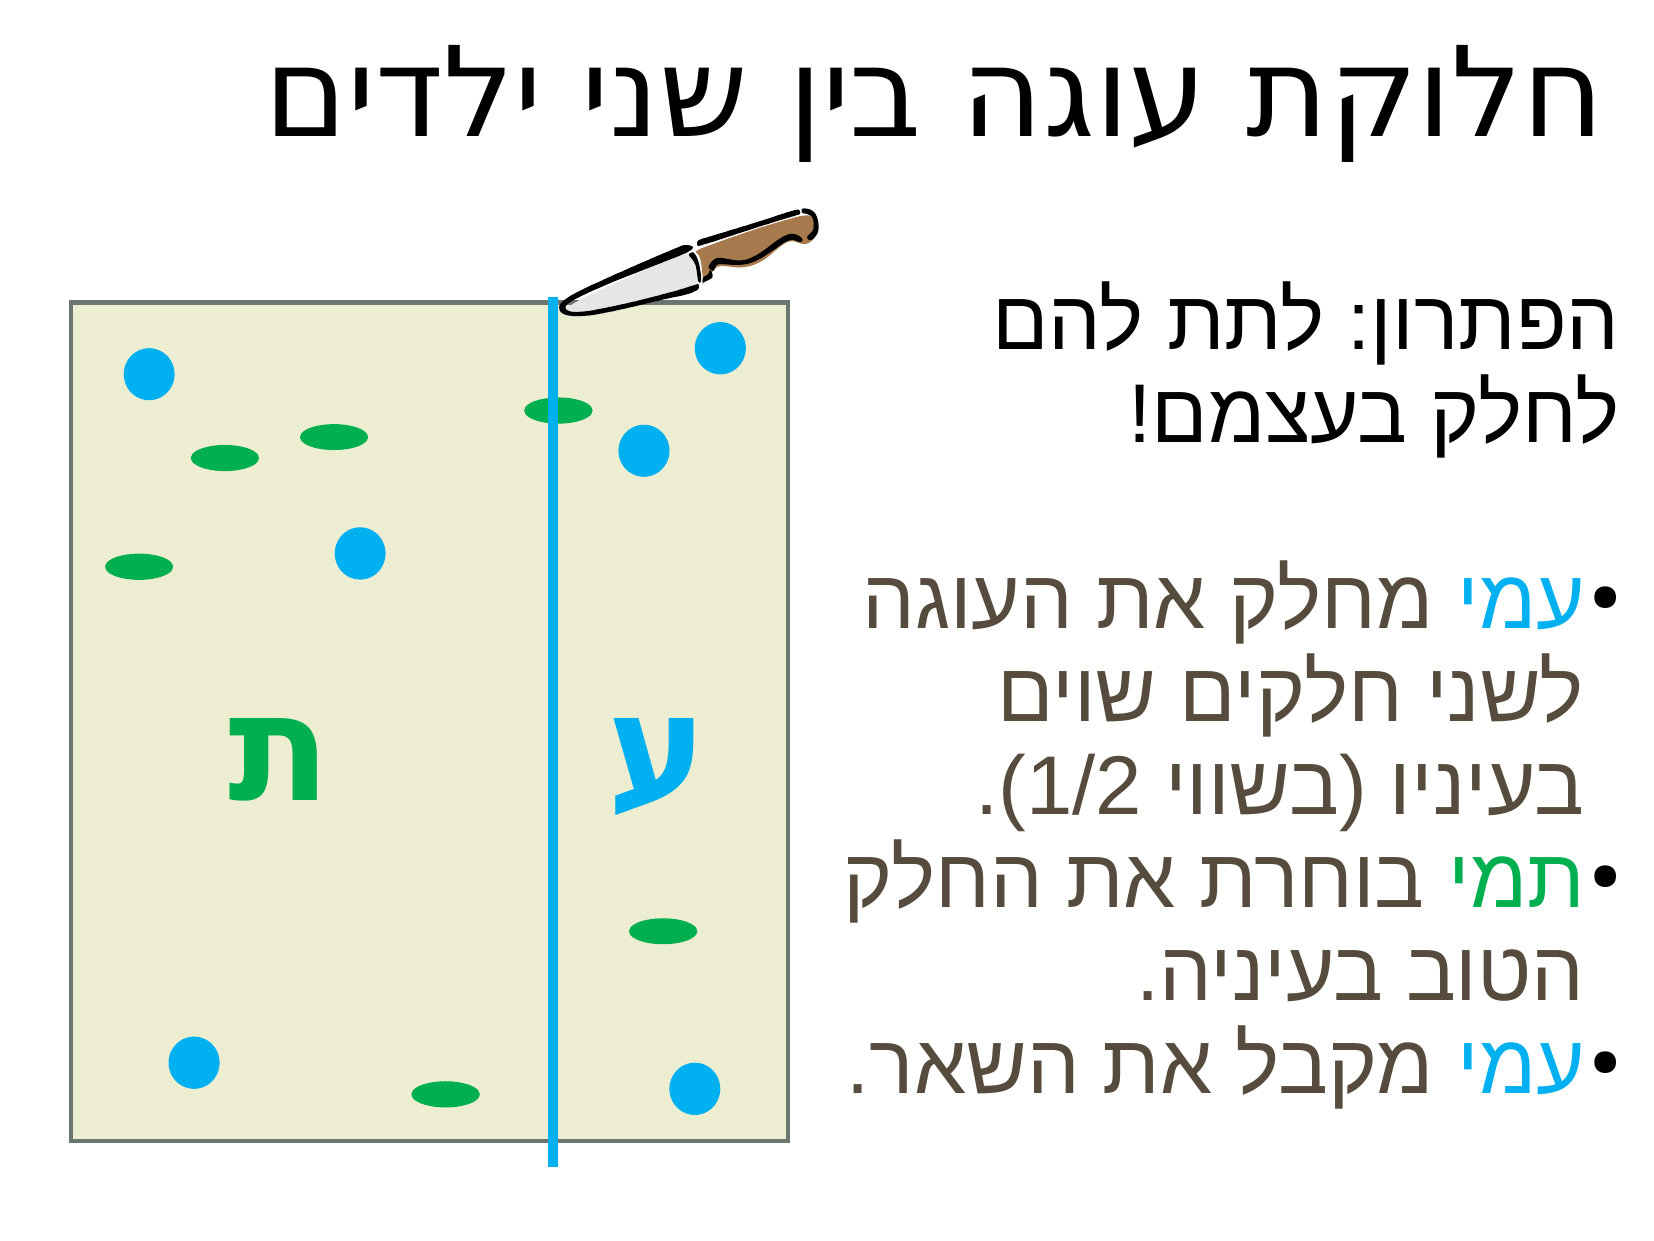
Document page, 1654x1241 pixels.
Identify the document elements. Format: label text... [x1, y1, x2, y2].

text_box [558, 302, 788, 1141]
text_box הפתרון: לתת להם לחלק בעצמם! עמי מחלק את העוגה לשני חלקים שוים בעיניו (בשווי 1/2). תמי בוחרת את החלק הטוב בעיניה. עמי מקבל את השאר. [810, 225, 1636, 1212]
text_box ת [213, 658, 346, 842]
text_box [71, 302, 548, 1141]
title חלוקת עוגה בין שני ילדים [30, 6, 1654, 166]
picture [548, 205, 821, 323]
text_box ע [593, 658, 723, 842]
